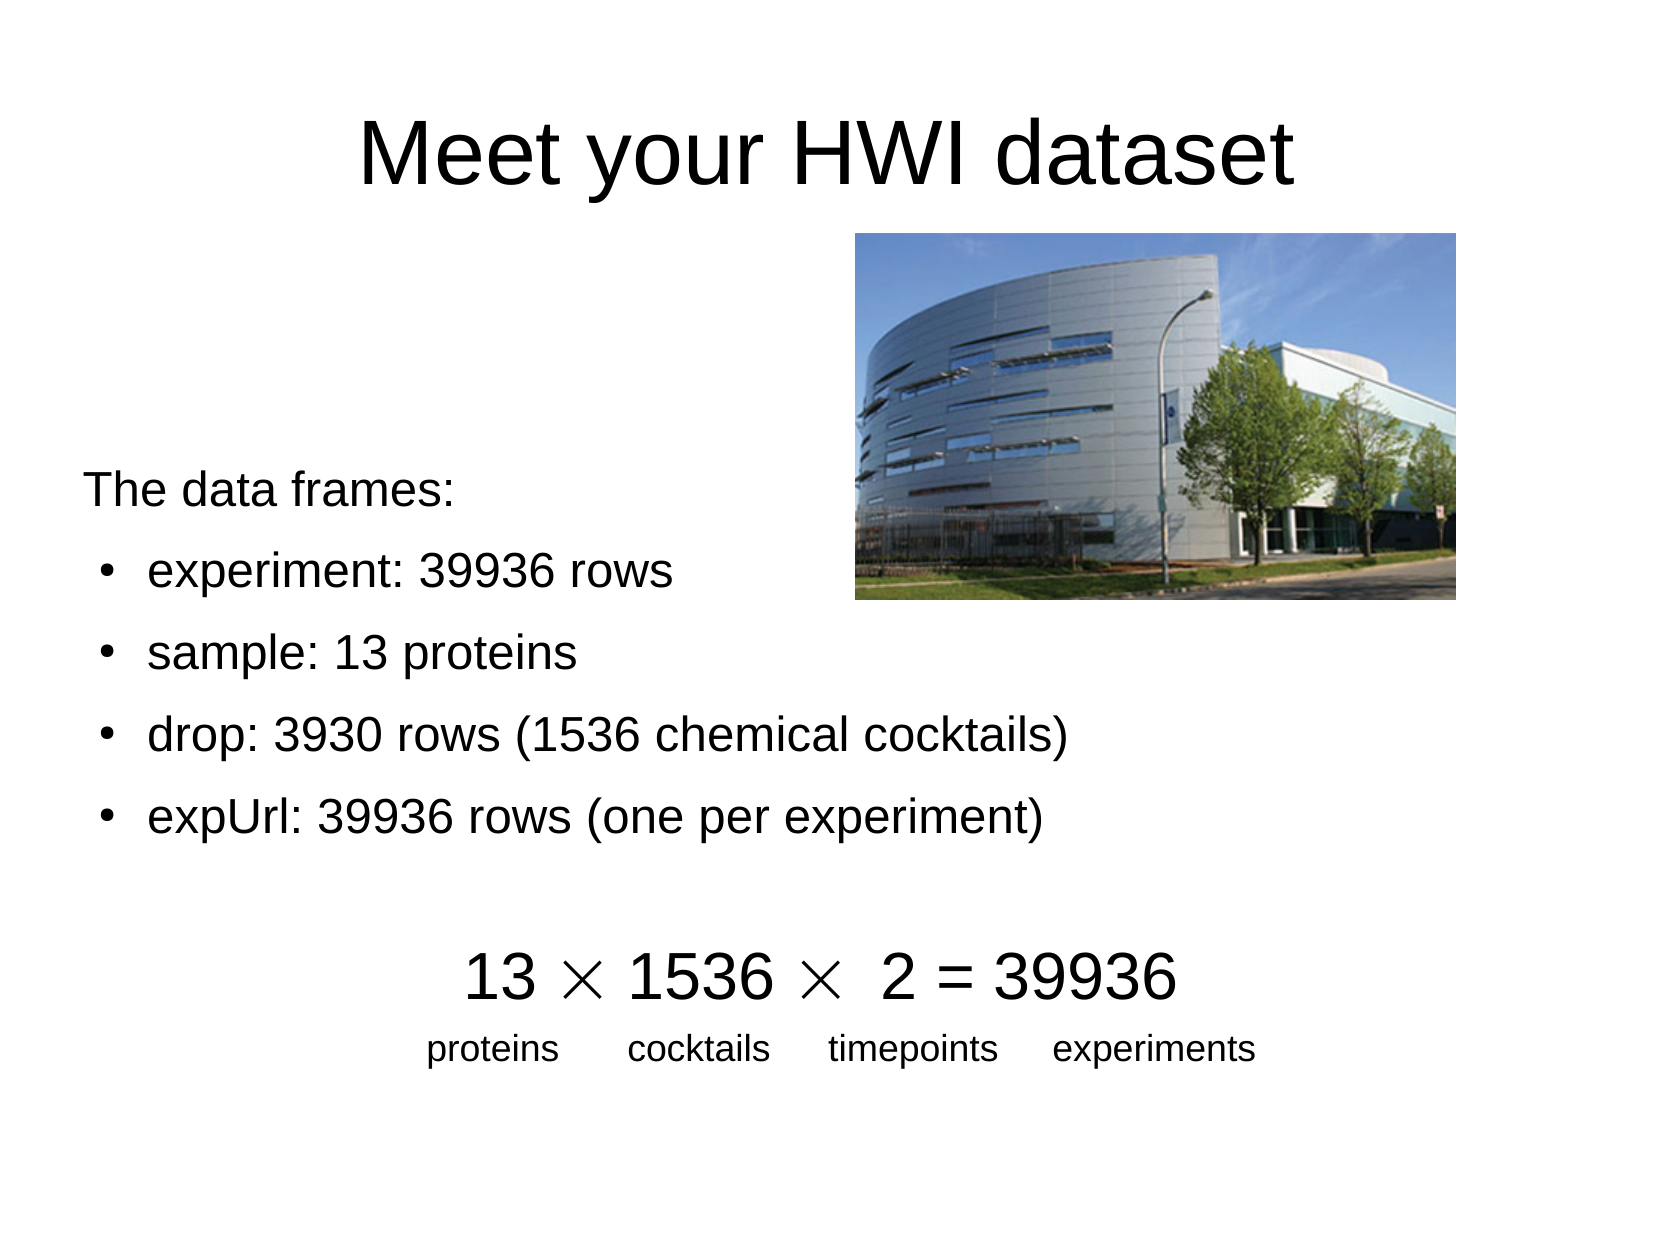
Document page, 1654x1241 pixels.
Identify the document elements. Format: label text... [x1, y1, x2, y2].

picture [855, 233, 1456, 601]
text_box proteins [411, 1019, 575, 1077]
title Meet your HWI dataset [82, 49, 1571, 257]
text_box cocktails [612, 1019, 786, 1077]
text_box timepoints [813, 1019, 1014, 1077]
text_box experiments [1037, 1019, 1272, 1077]
text_box 13 × 1536 × 2 = 39936 [449, 931, 1197, 1022]
list The data frames: experiment: 39936 rows sample: 13 proteins drop: 3930 rows (1536 chemical cocktails) expUrl: 39936 rows (one per experiment) [82, 461, 1538, 847]
